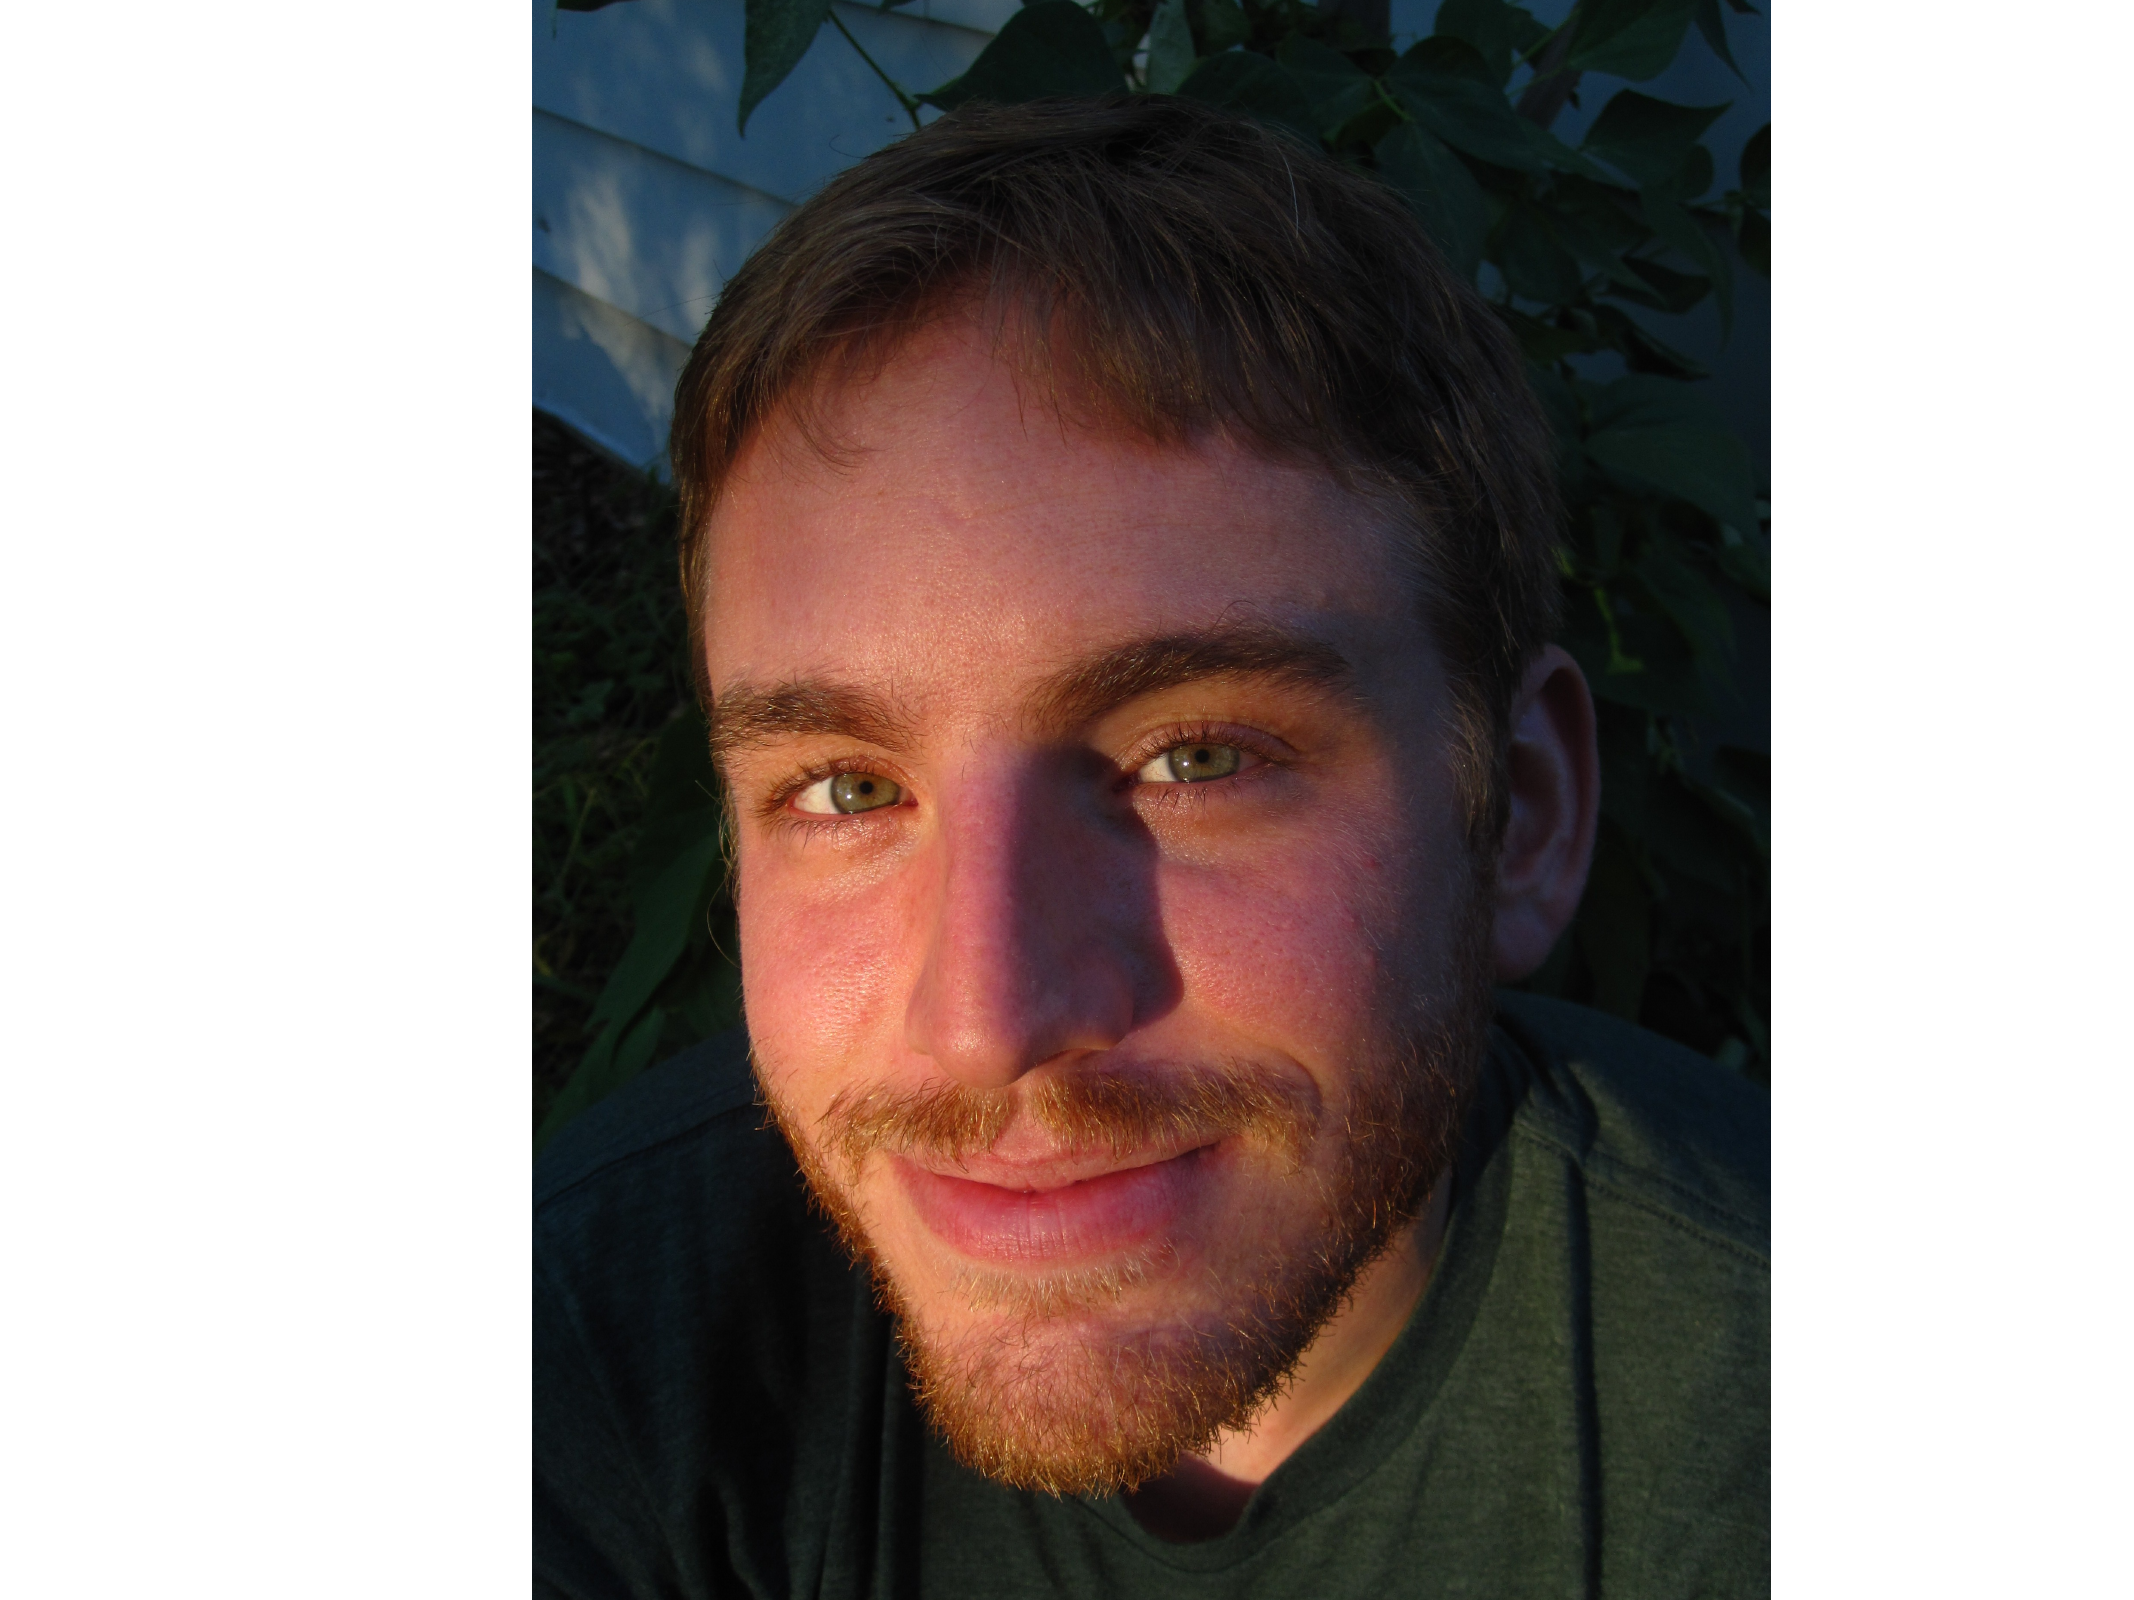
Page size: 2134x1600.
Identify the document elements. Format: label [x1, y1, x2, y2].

picture [532, 0, 1771, 1600]
